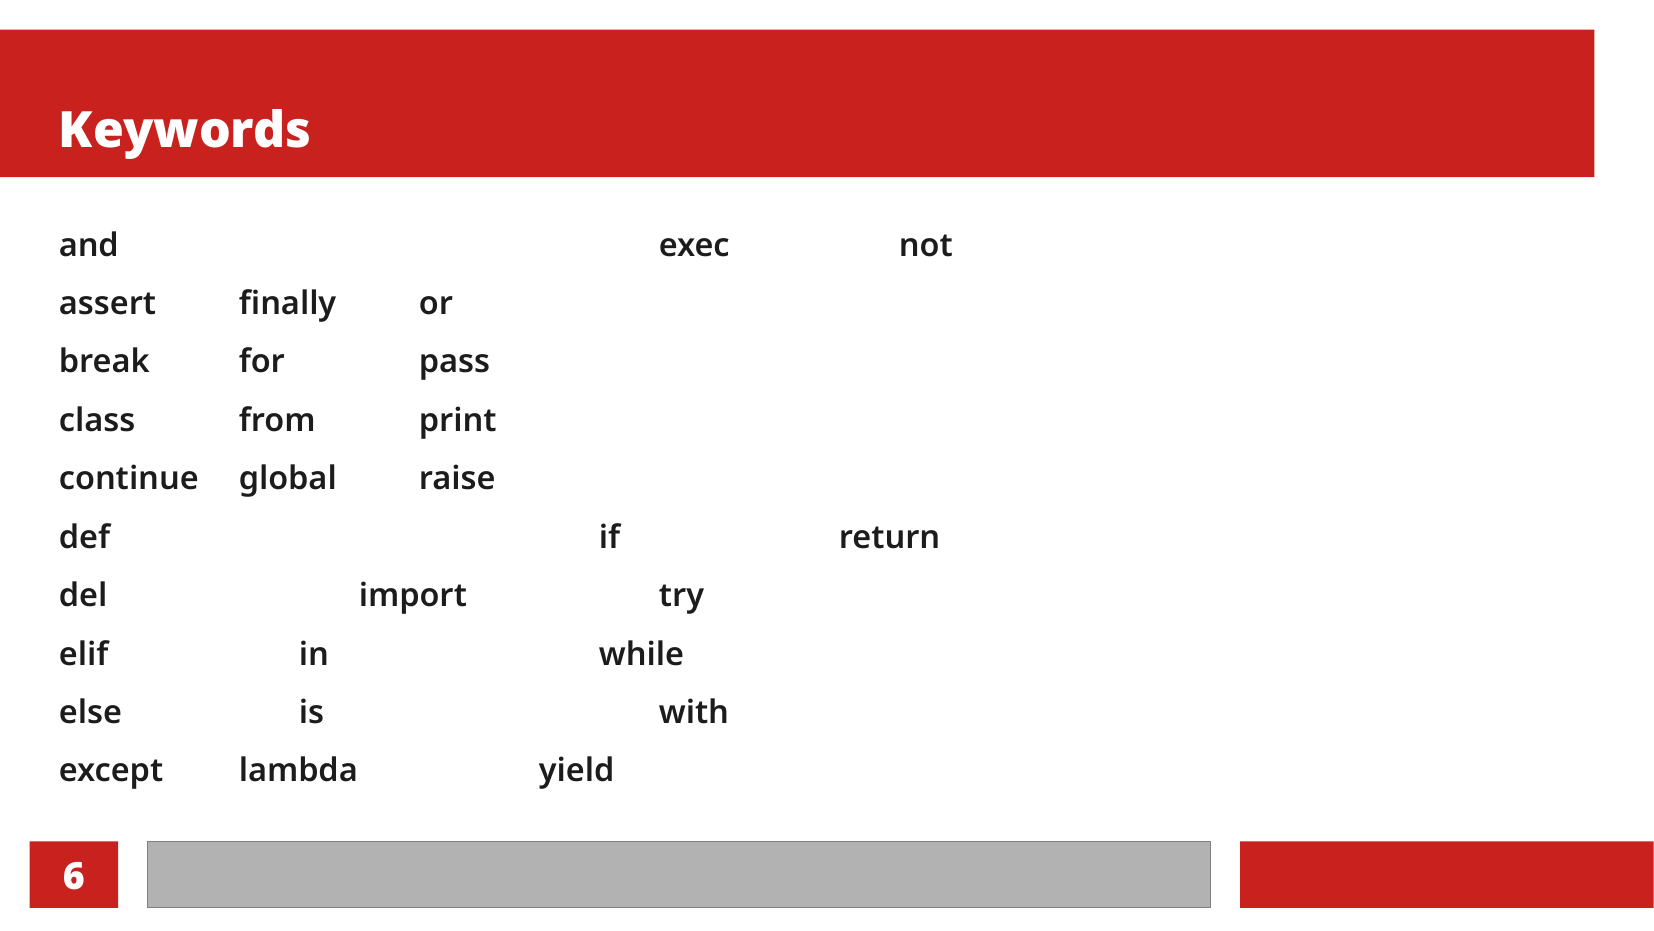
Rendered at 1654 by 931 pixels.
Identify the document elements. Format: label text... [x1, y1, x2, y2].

title Keywords [59, 44, 1595, 163]
list and exec not assert finally or break for pass class from print continue global raise def if return del import try elif in while else is with except lambda yield [59, 221, 1565, 798]
